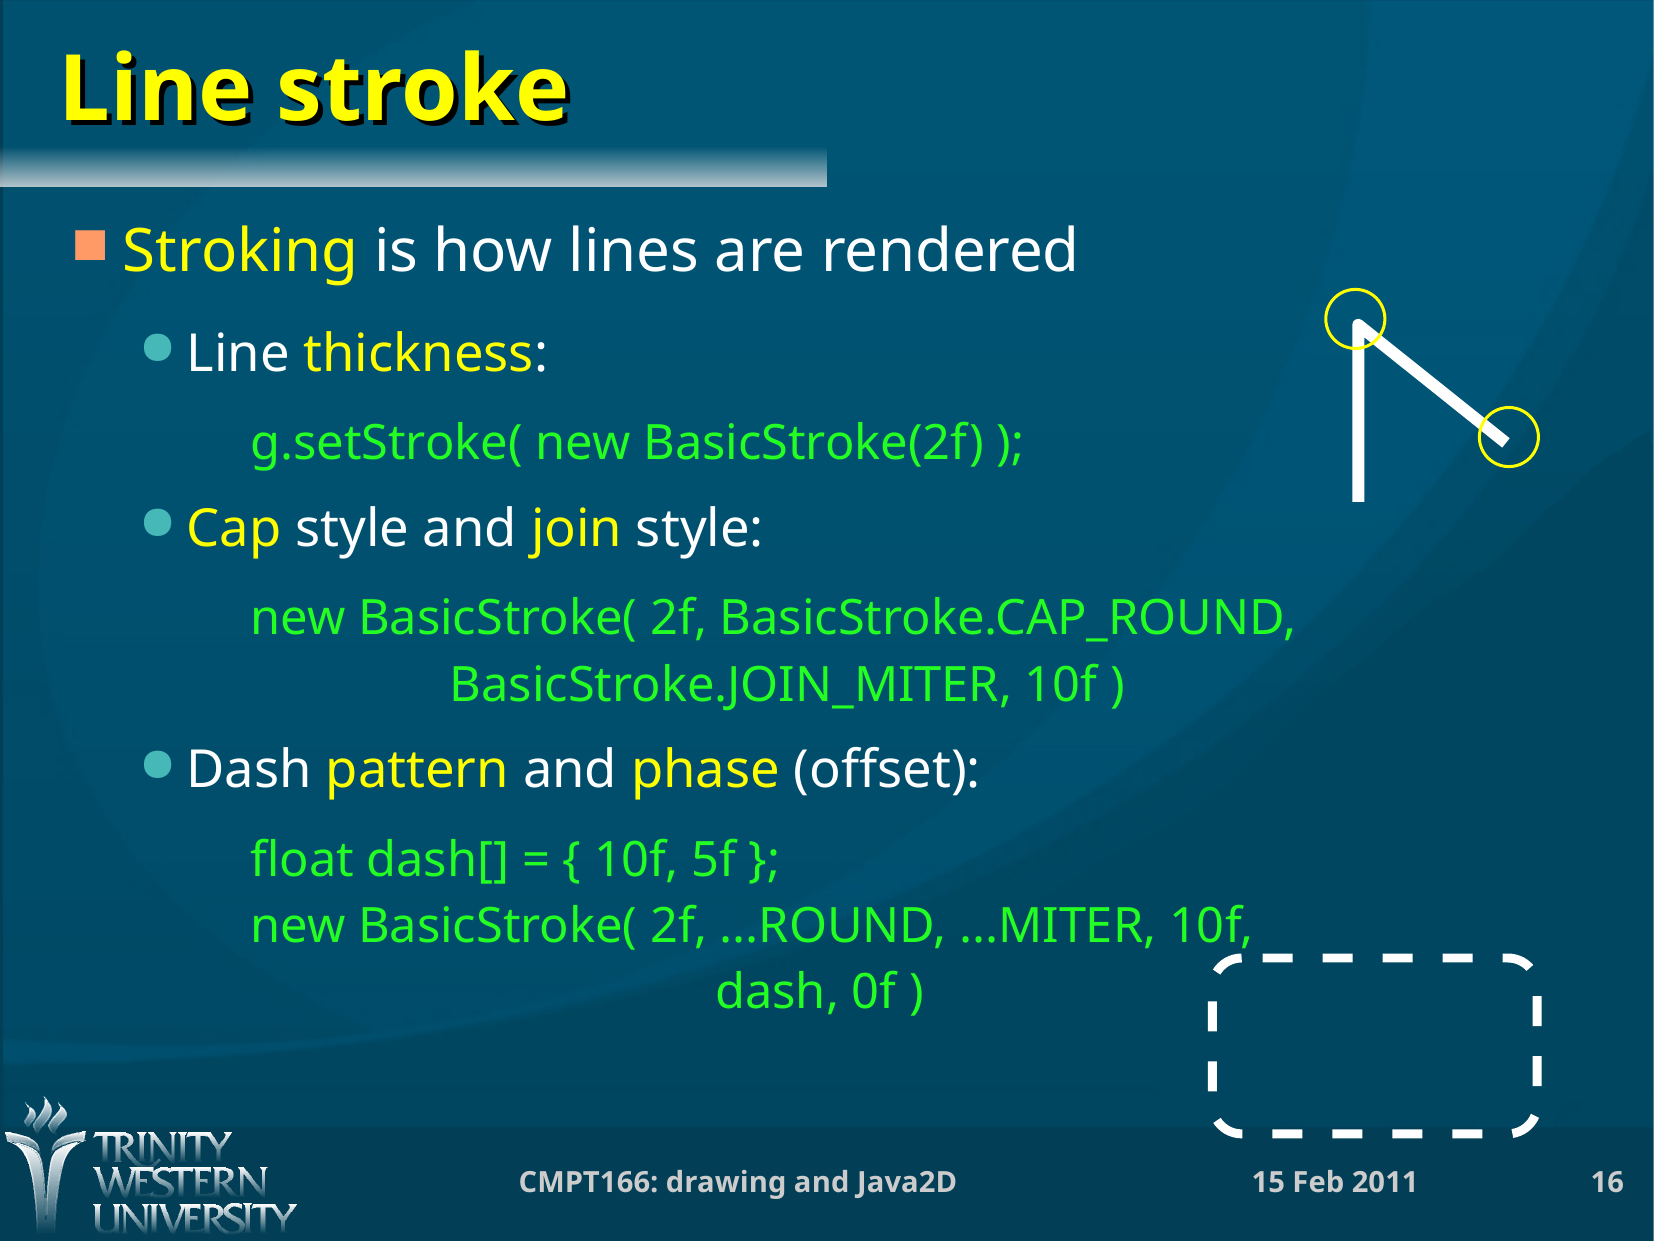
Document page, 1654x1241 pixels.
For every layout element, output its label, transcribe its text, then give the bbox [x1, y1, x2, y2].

title Drawing text [0, 154, 827, 158]
picture [38, 1227, 54, 1232]
list Stroking is how lines are rendered Line thickness: g.setStroke( new BasicStroke(2f) ); Cap style and join style: new BasicStroke( 2f, BasicStroke.CAP_ROUND, BasicStroke.JOIN_MITER, 10f ) Dash pattern and phase (offset): float dash[] = { 10f, 5f }; new BasicStroke( 2f, ...ROUND, ...MITER, 10f, dash, 0f ) [59, 206, 1625, 1026]
title Line stroke [59, 19, 1595, 148]
